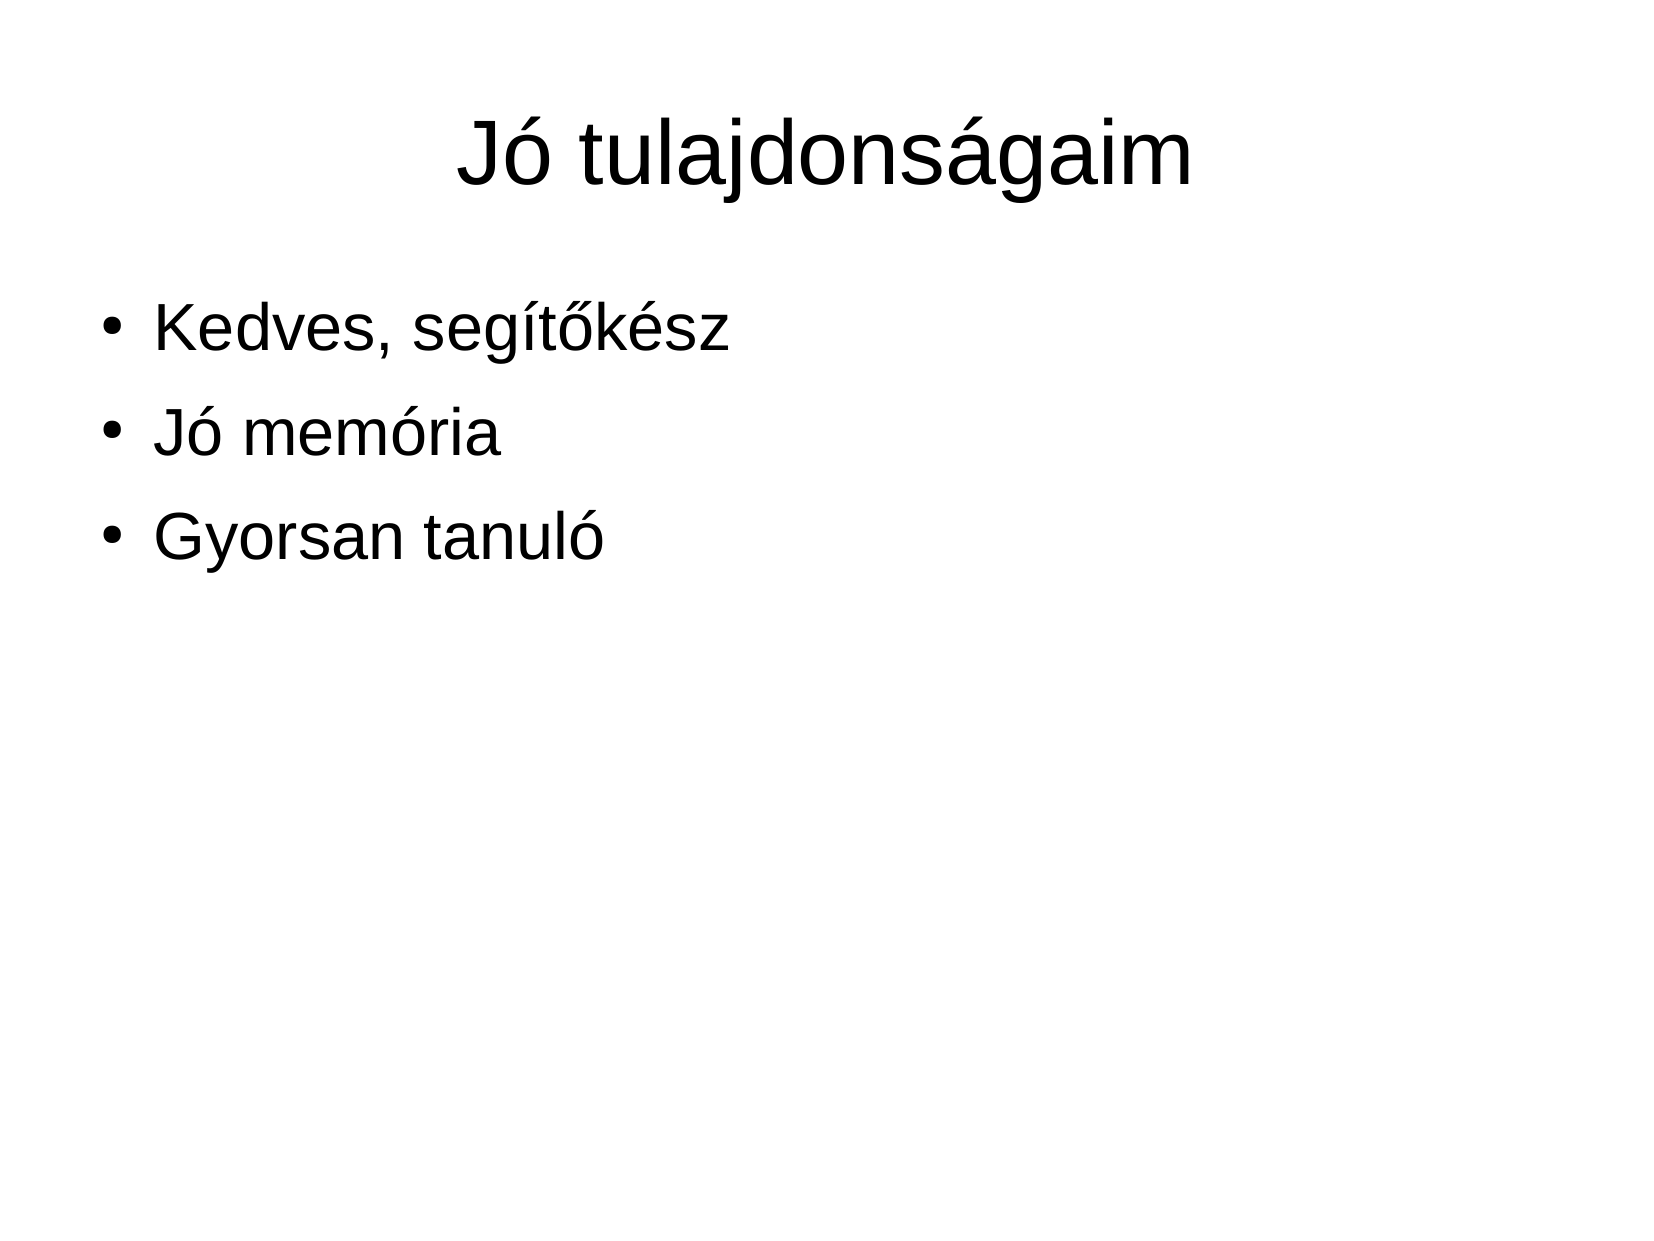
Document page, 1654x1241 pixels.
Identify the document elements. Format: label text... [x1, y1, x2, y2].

list Kedves, segítőkész Jó memória Gyorsan tanuló [82, 290, 1571, 1109]
title Jó tulajdonságaim [82, 49, 1571, 257]
